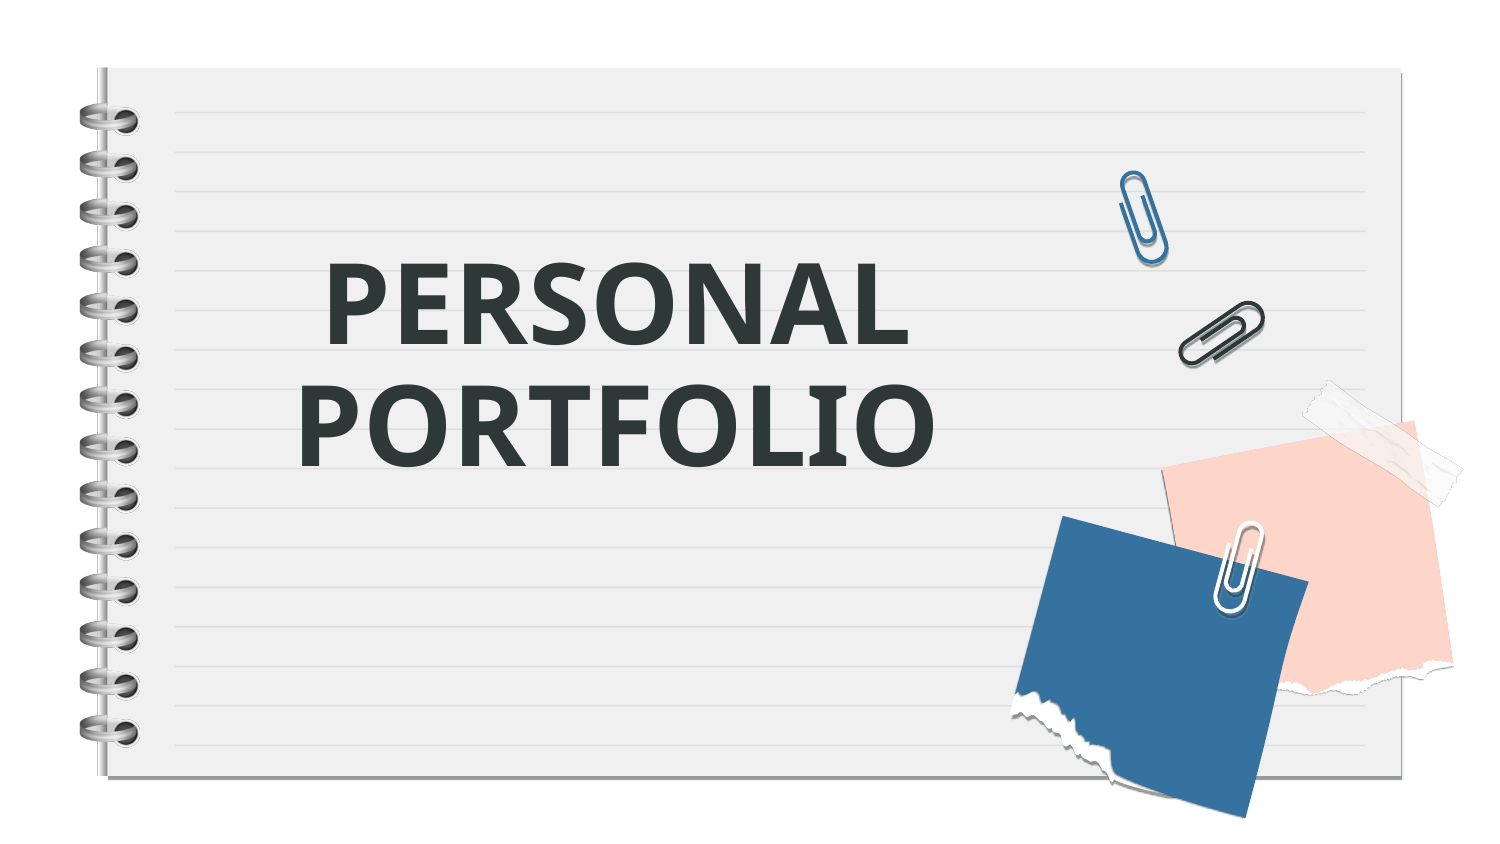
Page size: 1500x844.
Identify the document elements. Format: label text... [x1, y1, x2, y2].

title PERSONAL PORTFOLIO [228, 154, 1005, 506]
text_box [1009, 439, 1454, 819]
picture [1295, 352, 1471, 535]
text_box [1178, 300, 1265, 366]
text_box [1118, 170, 1169, 264]
